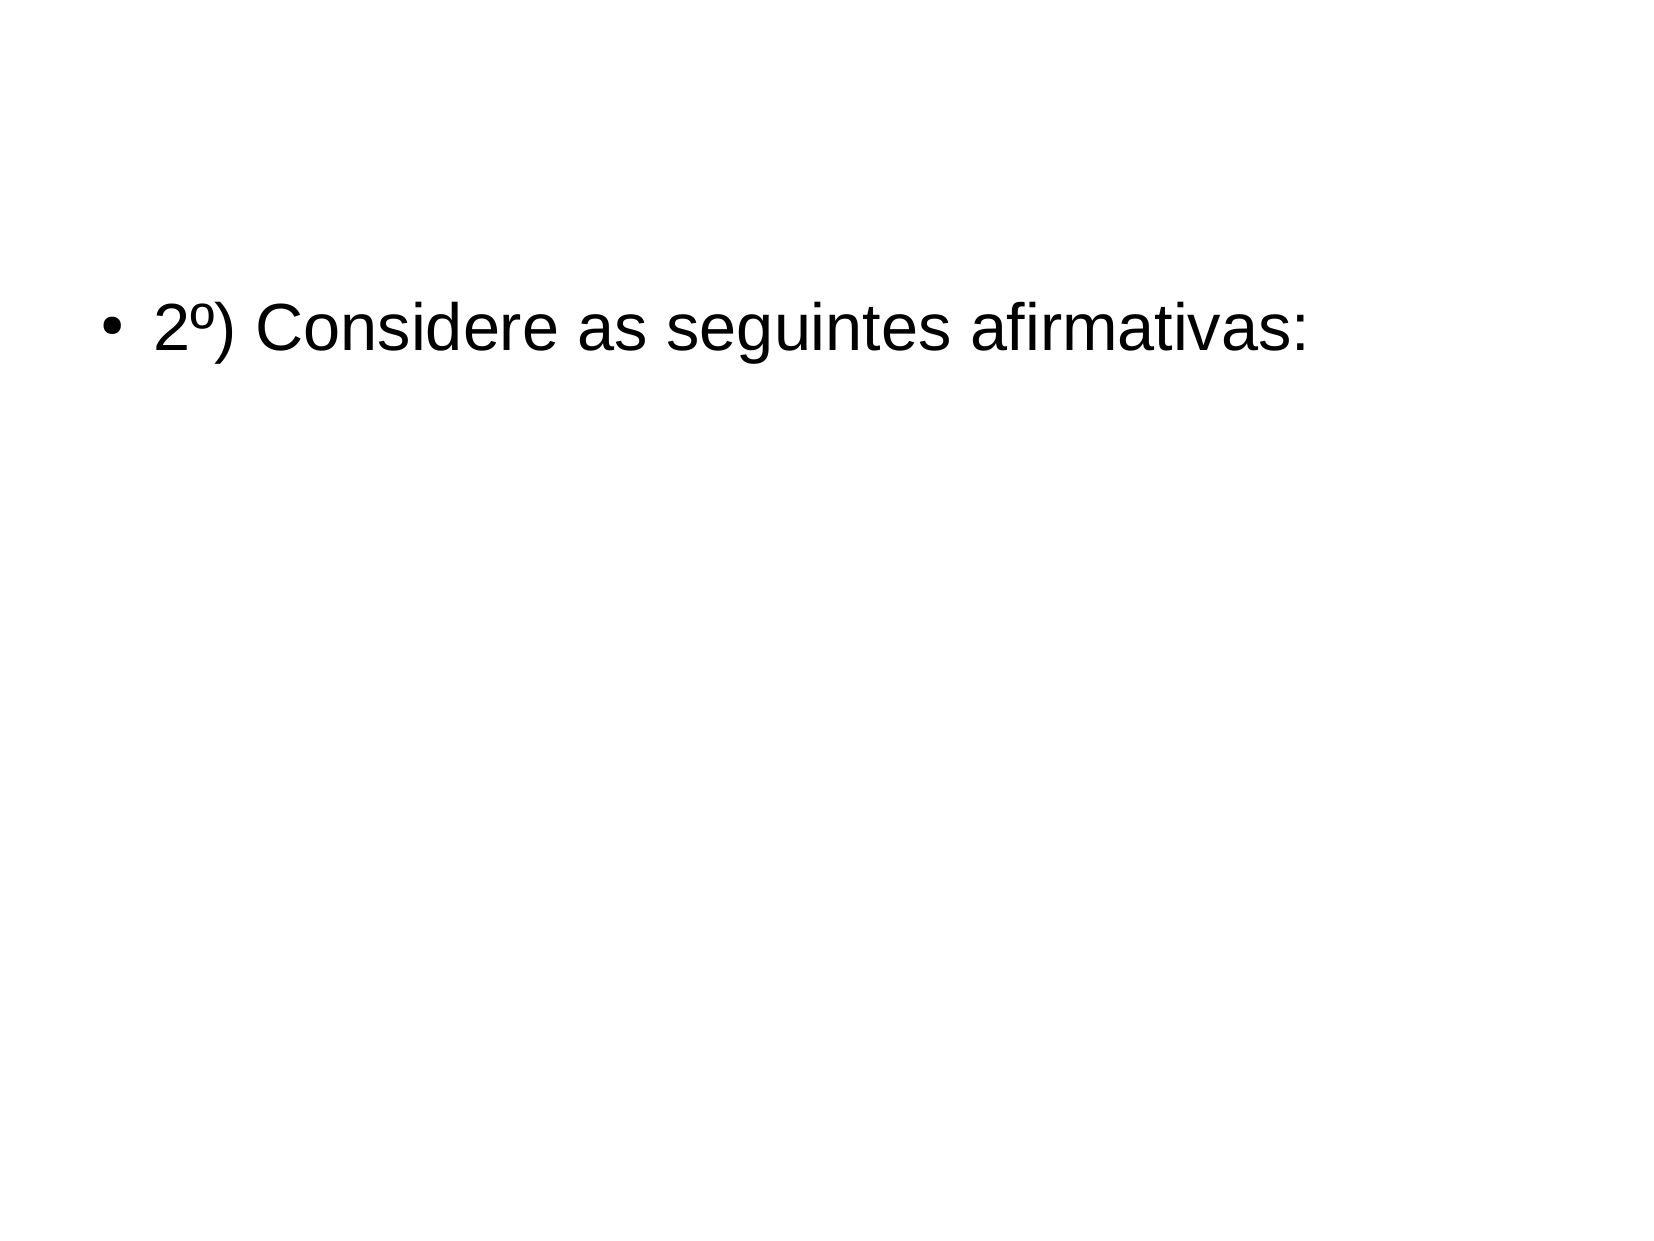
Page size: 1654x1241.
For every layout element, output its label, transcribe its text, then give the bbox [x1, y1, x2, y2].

list 2º) Considere as seguintes afirmativas: [82, 290, 1571, 1109]
